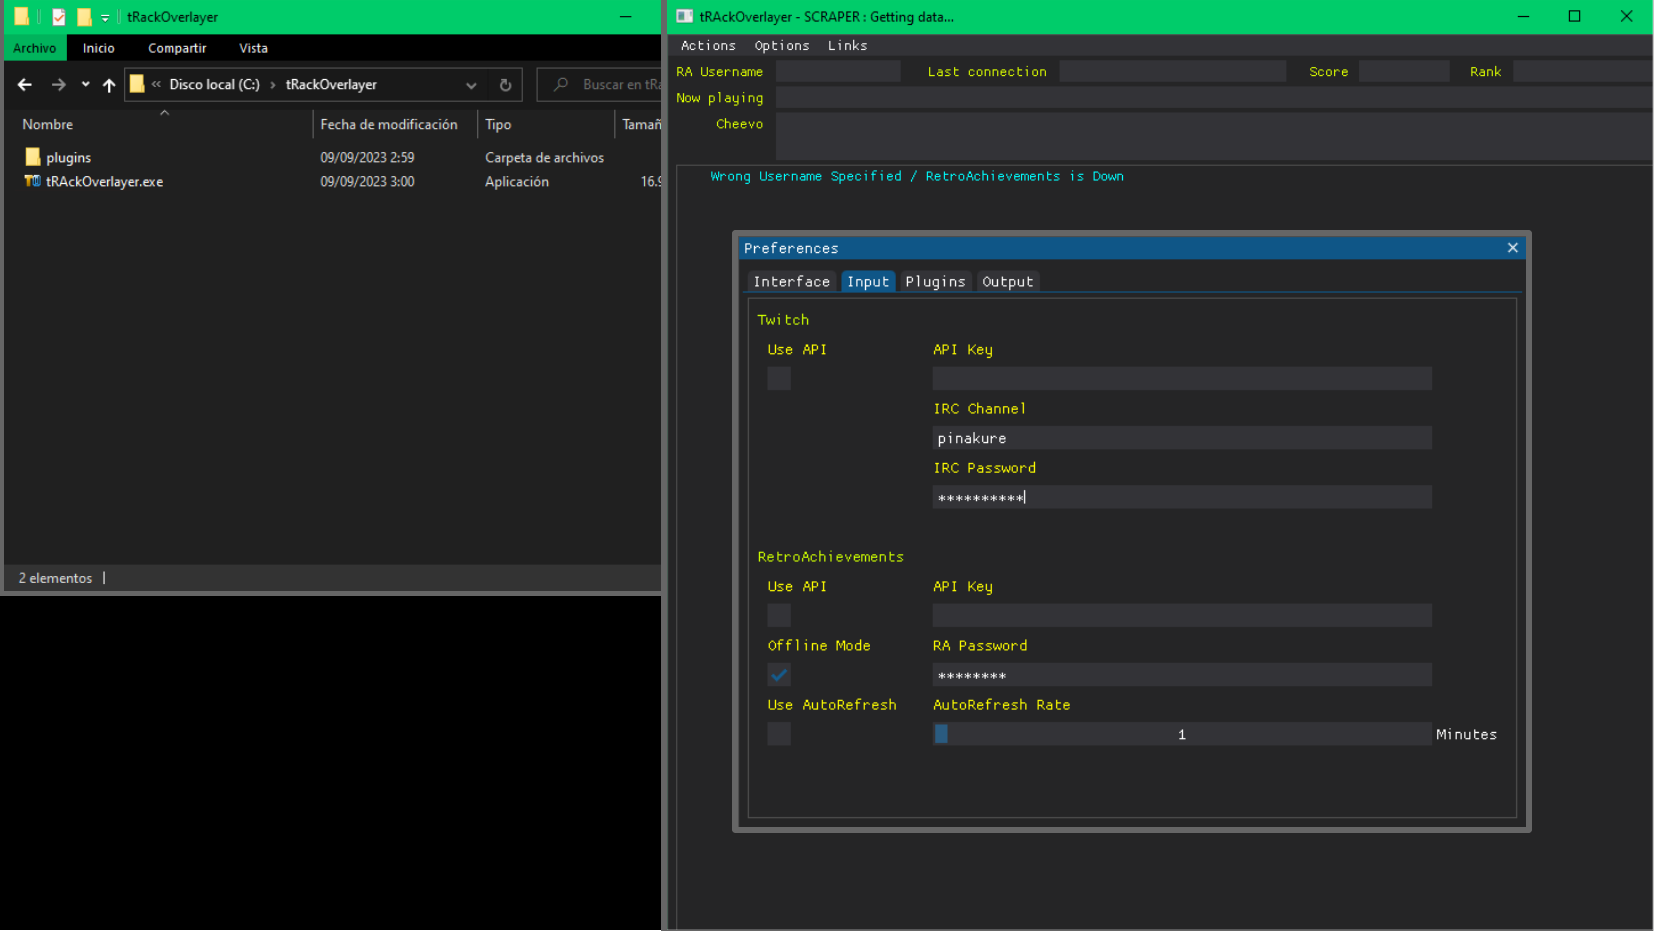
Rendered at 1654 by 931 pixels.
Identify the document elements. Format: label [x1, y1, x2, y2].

picture [666, 0, 1654, 931]
picture [3, 0, 661, 591]
